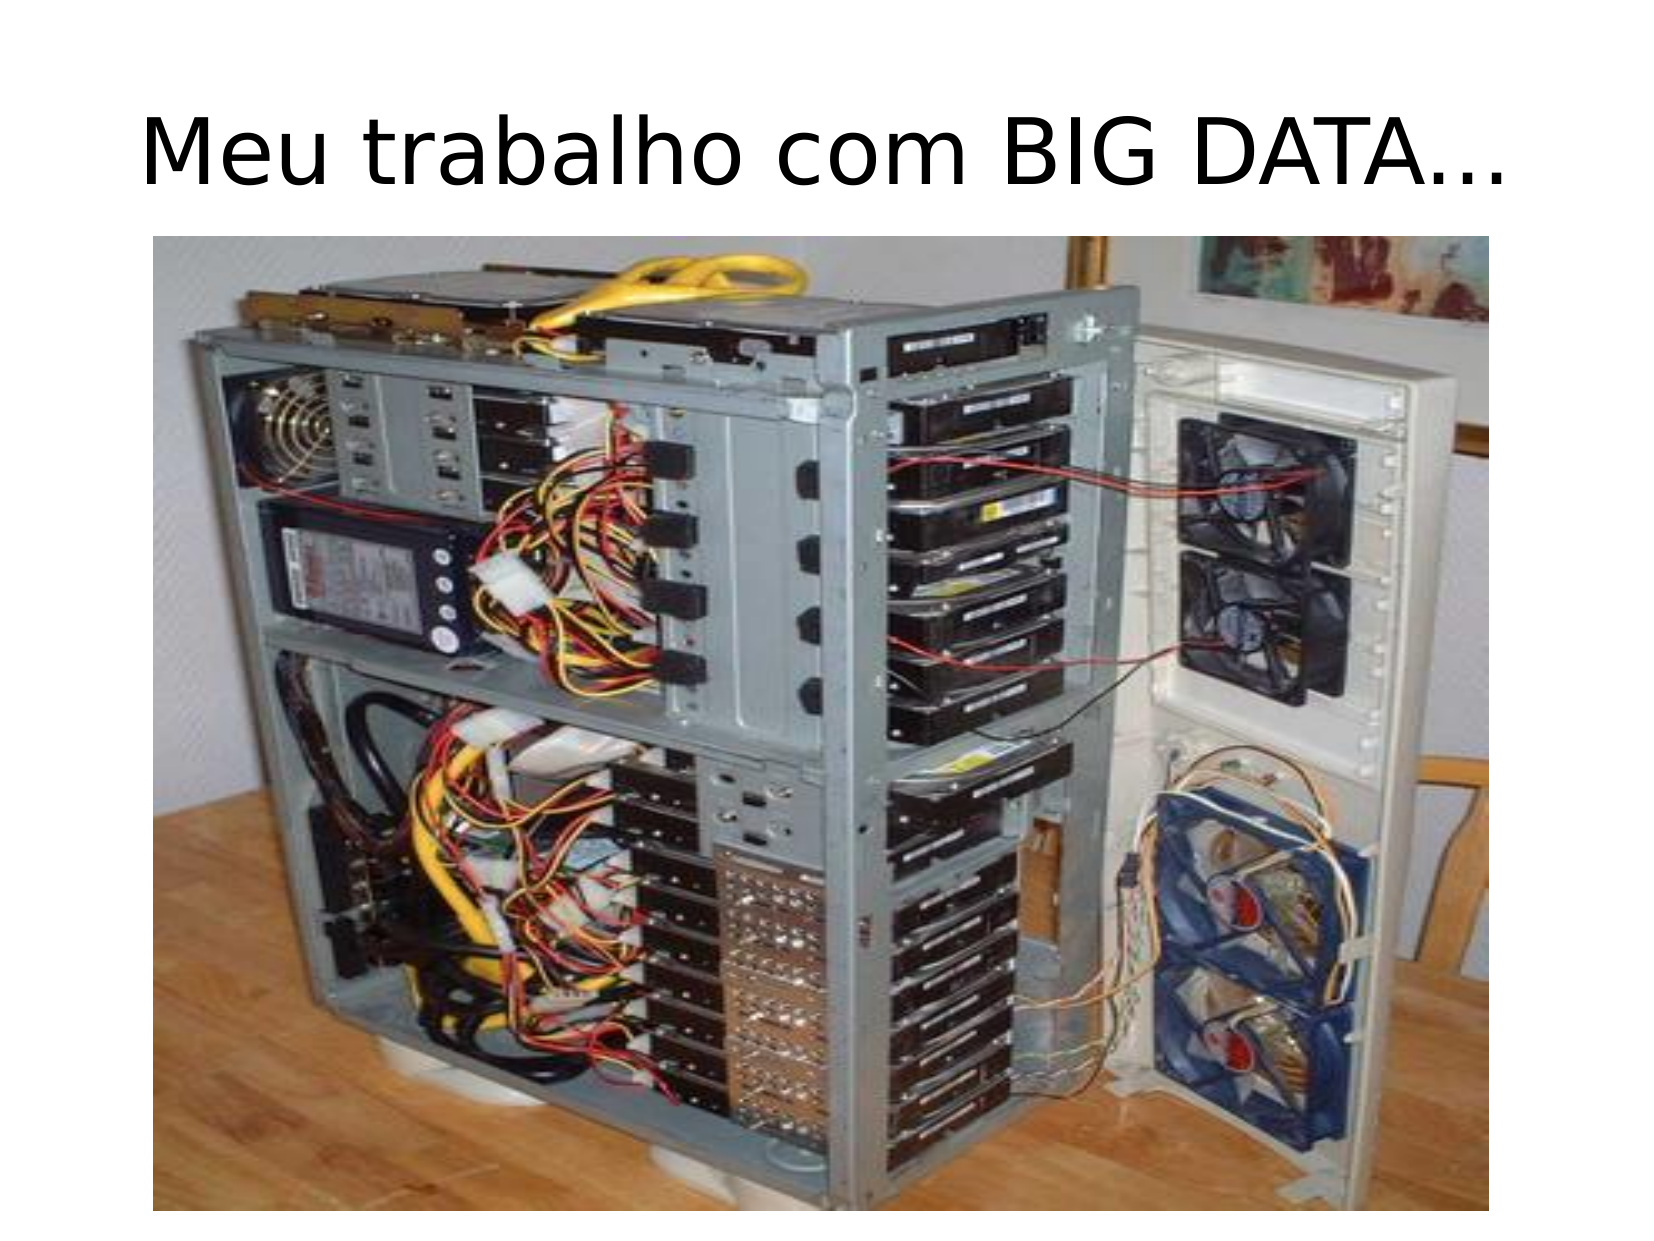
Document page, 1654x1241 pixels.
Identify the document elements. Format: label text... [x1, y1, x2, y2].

title Meu trabalho com BIG DATA... [82, 49, 1571, 257]
picture [153, 257, 1489, 1211]
